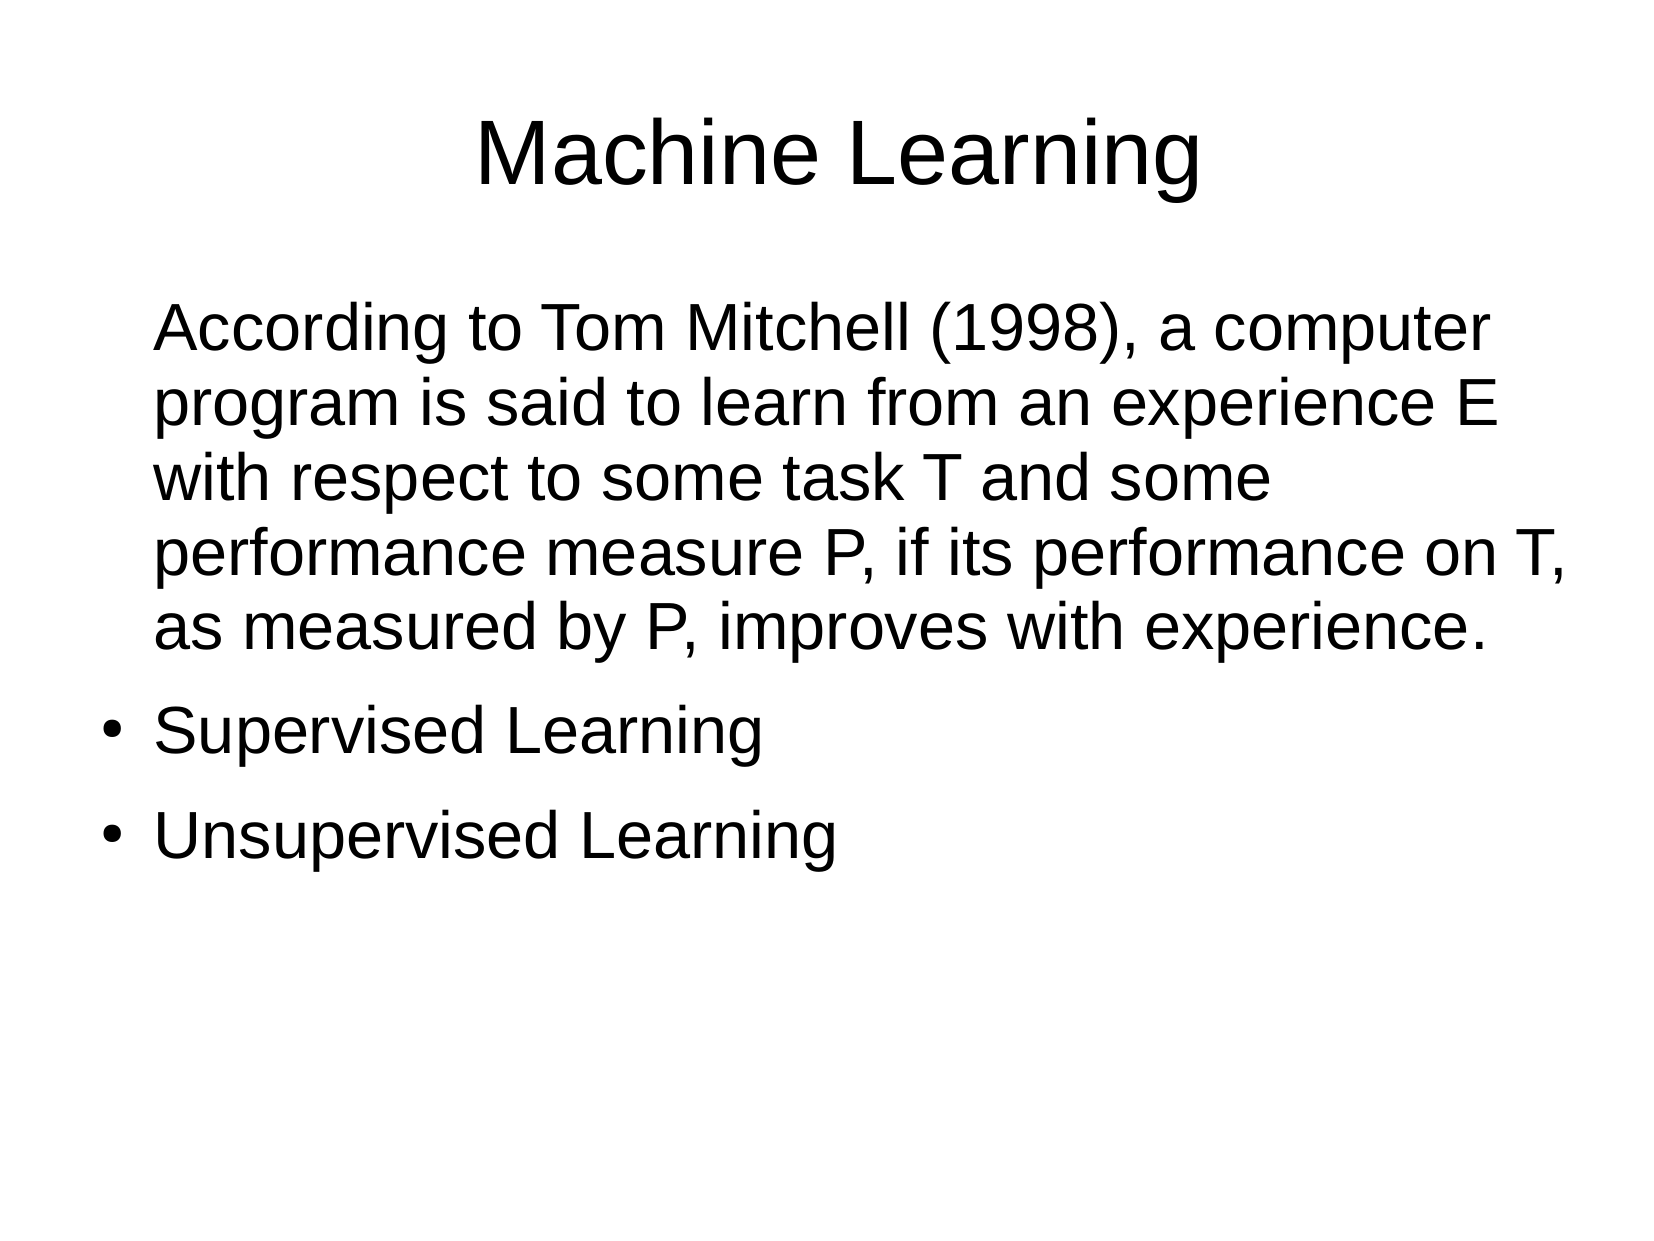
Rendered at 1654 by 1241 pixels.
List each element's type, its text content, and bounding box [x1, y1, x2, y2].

title Machine Learning [82, 49, 1571, 257]
list According to Tom Mitchell (1998), a computer program is said to learn from an experience E with respect to some task T and some performance measure P, if its performance on T, as measured by P, improves with experience. Supervised Learning Unsupervised Learning [82, 290, 1571, 1010]
